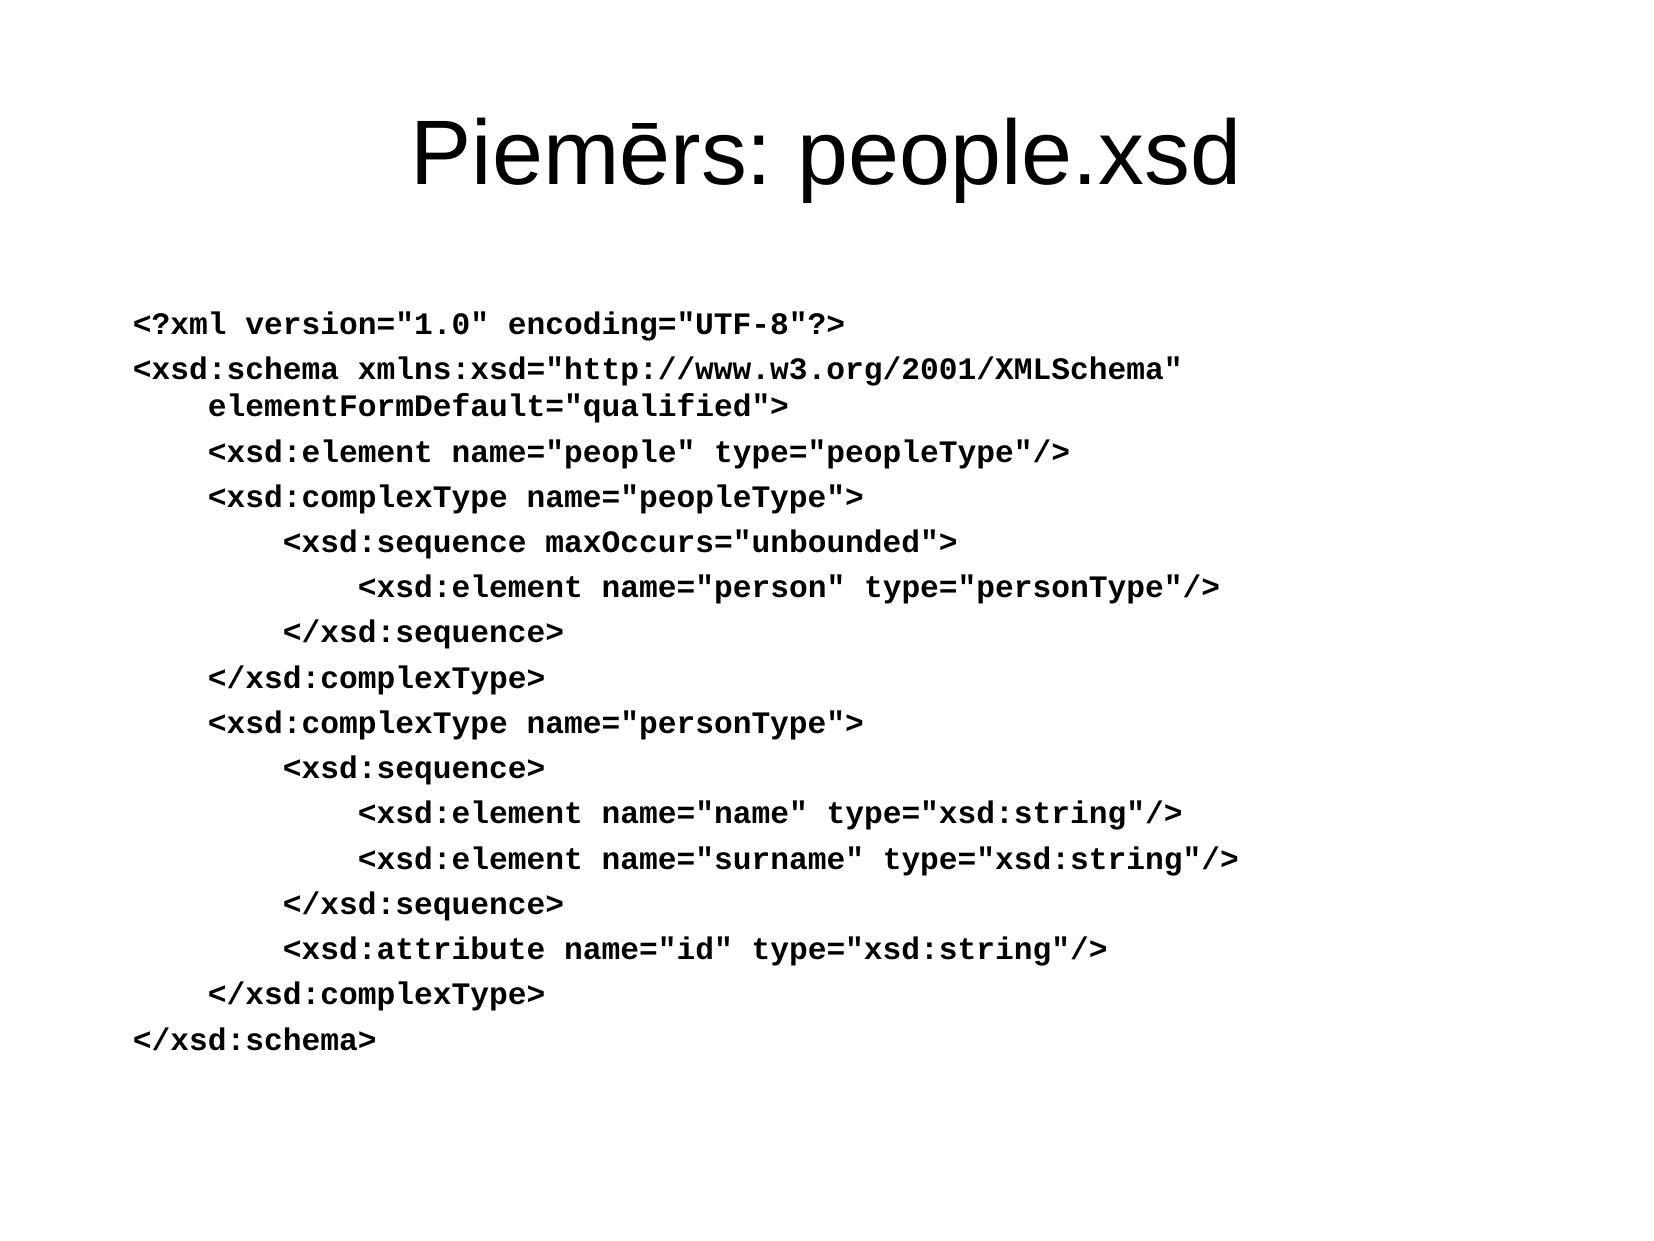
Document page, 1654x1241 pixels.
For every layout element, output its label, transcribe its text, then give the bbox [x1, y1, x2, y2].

text_box <?xml version="1.0" encoding="UTF-8"?> <xsd:schema xmlns:xsd="http://www.w3.org/2001/XMLSchema" elementFormDefault="qualified"> <xsd:element name="people" type="peopleType"/> <xsd:complexType name="peopleType"> <xsd:sequence maxOccurs="unbounded"> <xsd:element name="person" type="personType"/> </xsd:sequence> </xsd:complexType> <xsd:complexType name="personType"> <xsd:sequence> <xsd:element name="name" type="xsd:string"/> <xsd:element name="surname" type="xsd:string"/> </xsd:sequence> <xsd:attribute name="id" type="xsd:string"/> </xsd:complexType> </xsd:schema> [118, 295, 1465, 1065]
title Piemērs: people.xsd [82, 49, 1571, 257]
